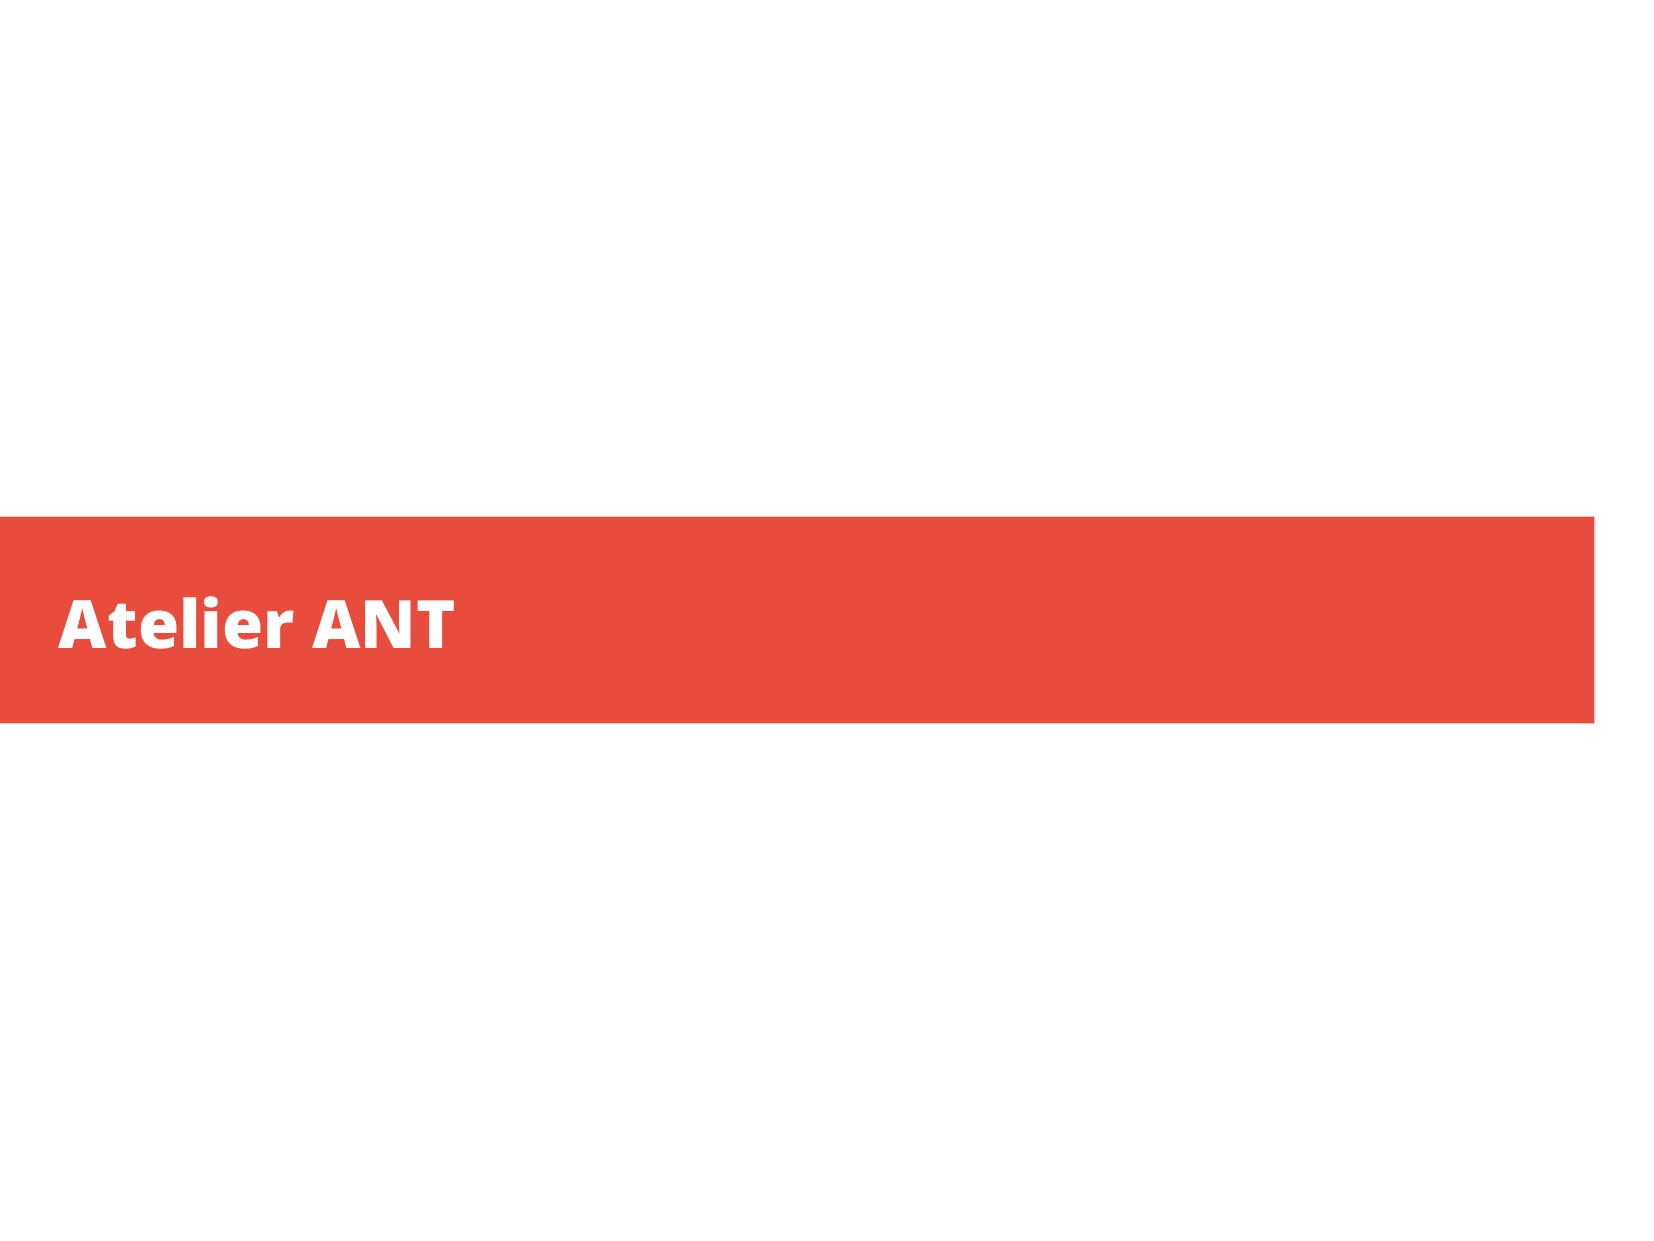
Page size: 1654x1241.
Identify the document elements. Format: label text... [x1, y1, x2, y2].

title Atelier ANT [59, 546, 1595, 669]
